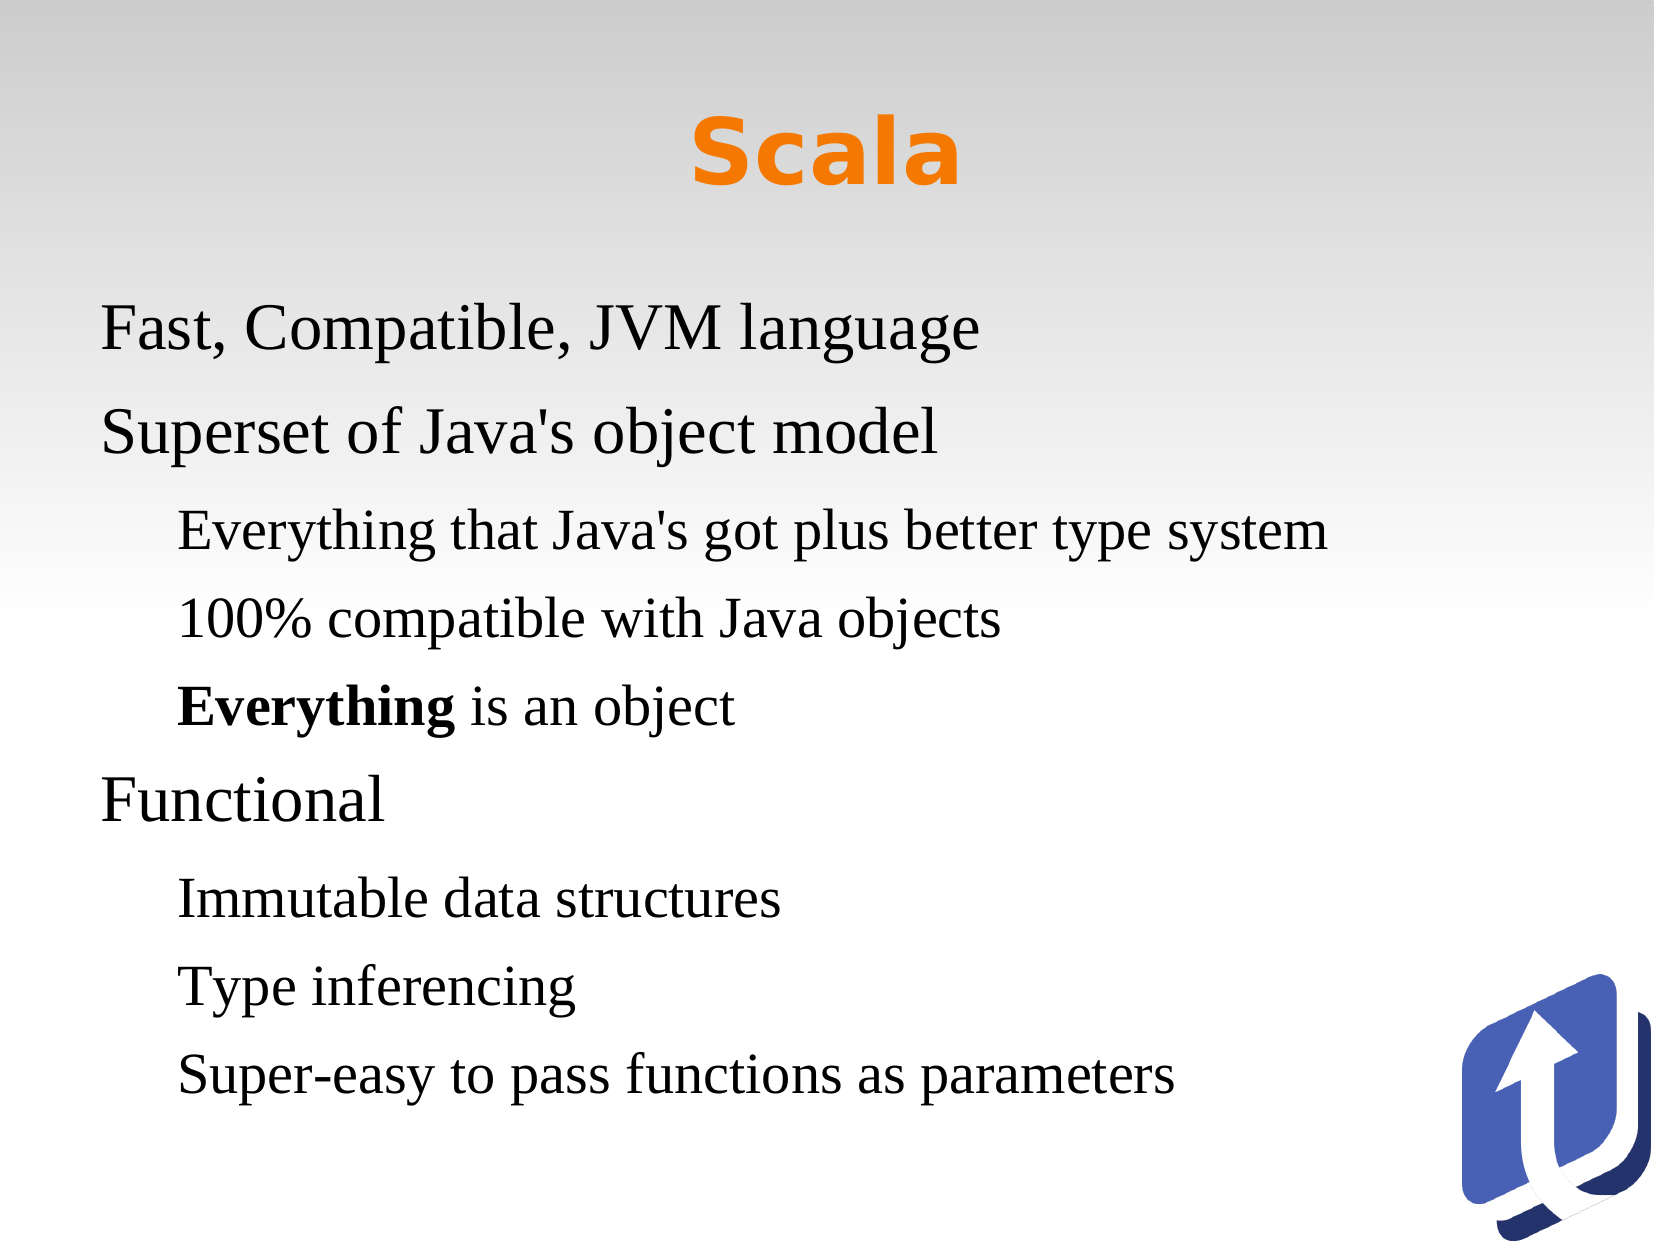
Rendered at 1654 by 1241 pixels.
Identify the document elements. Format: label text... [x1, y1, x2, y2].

picture [1462, 974, 1651, 1241]
list Fast, Compatible, JVM language Superset of Java's object model Everything that Java's got plus better type system 100% compatible with Java objects Everything is an object Functional Immutable data structures Type inferencing Super-easy to pass functions as parameters [82, 290, 1571, 1168]
title Scala [82, 49, 1571, 257]
